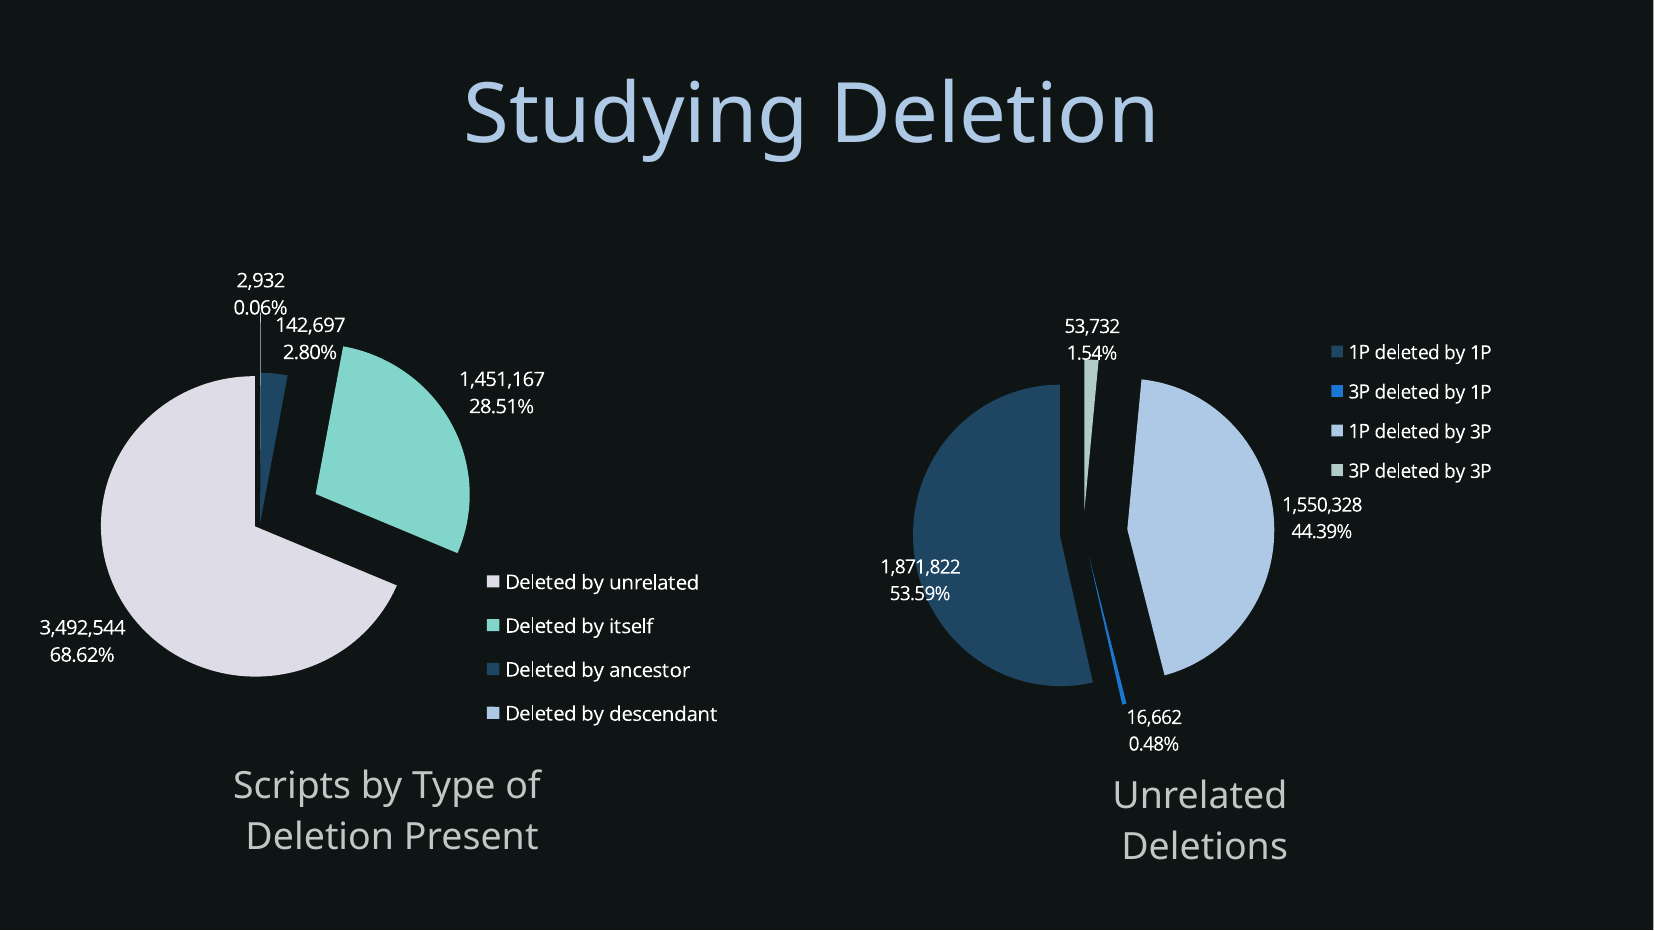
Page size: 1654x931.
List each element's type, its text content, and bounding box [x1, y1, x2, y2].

title Studying Deletion [265, 14, 1359, 207]
chart [33, 248, 768, 766]
text_box Scripts by Type of Deletion Present [118, 751, 667, 857]
text_box Unrelated Deletions [968, 761, 1442, 866]
chart [826, 296, 1559, 768]
